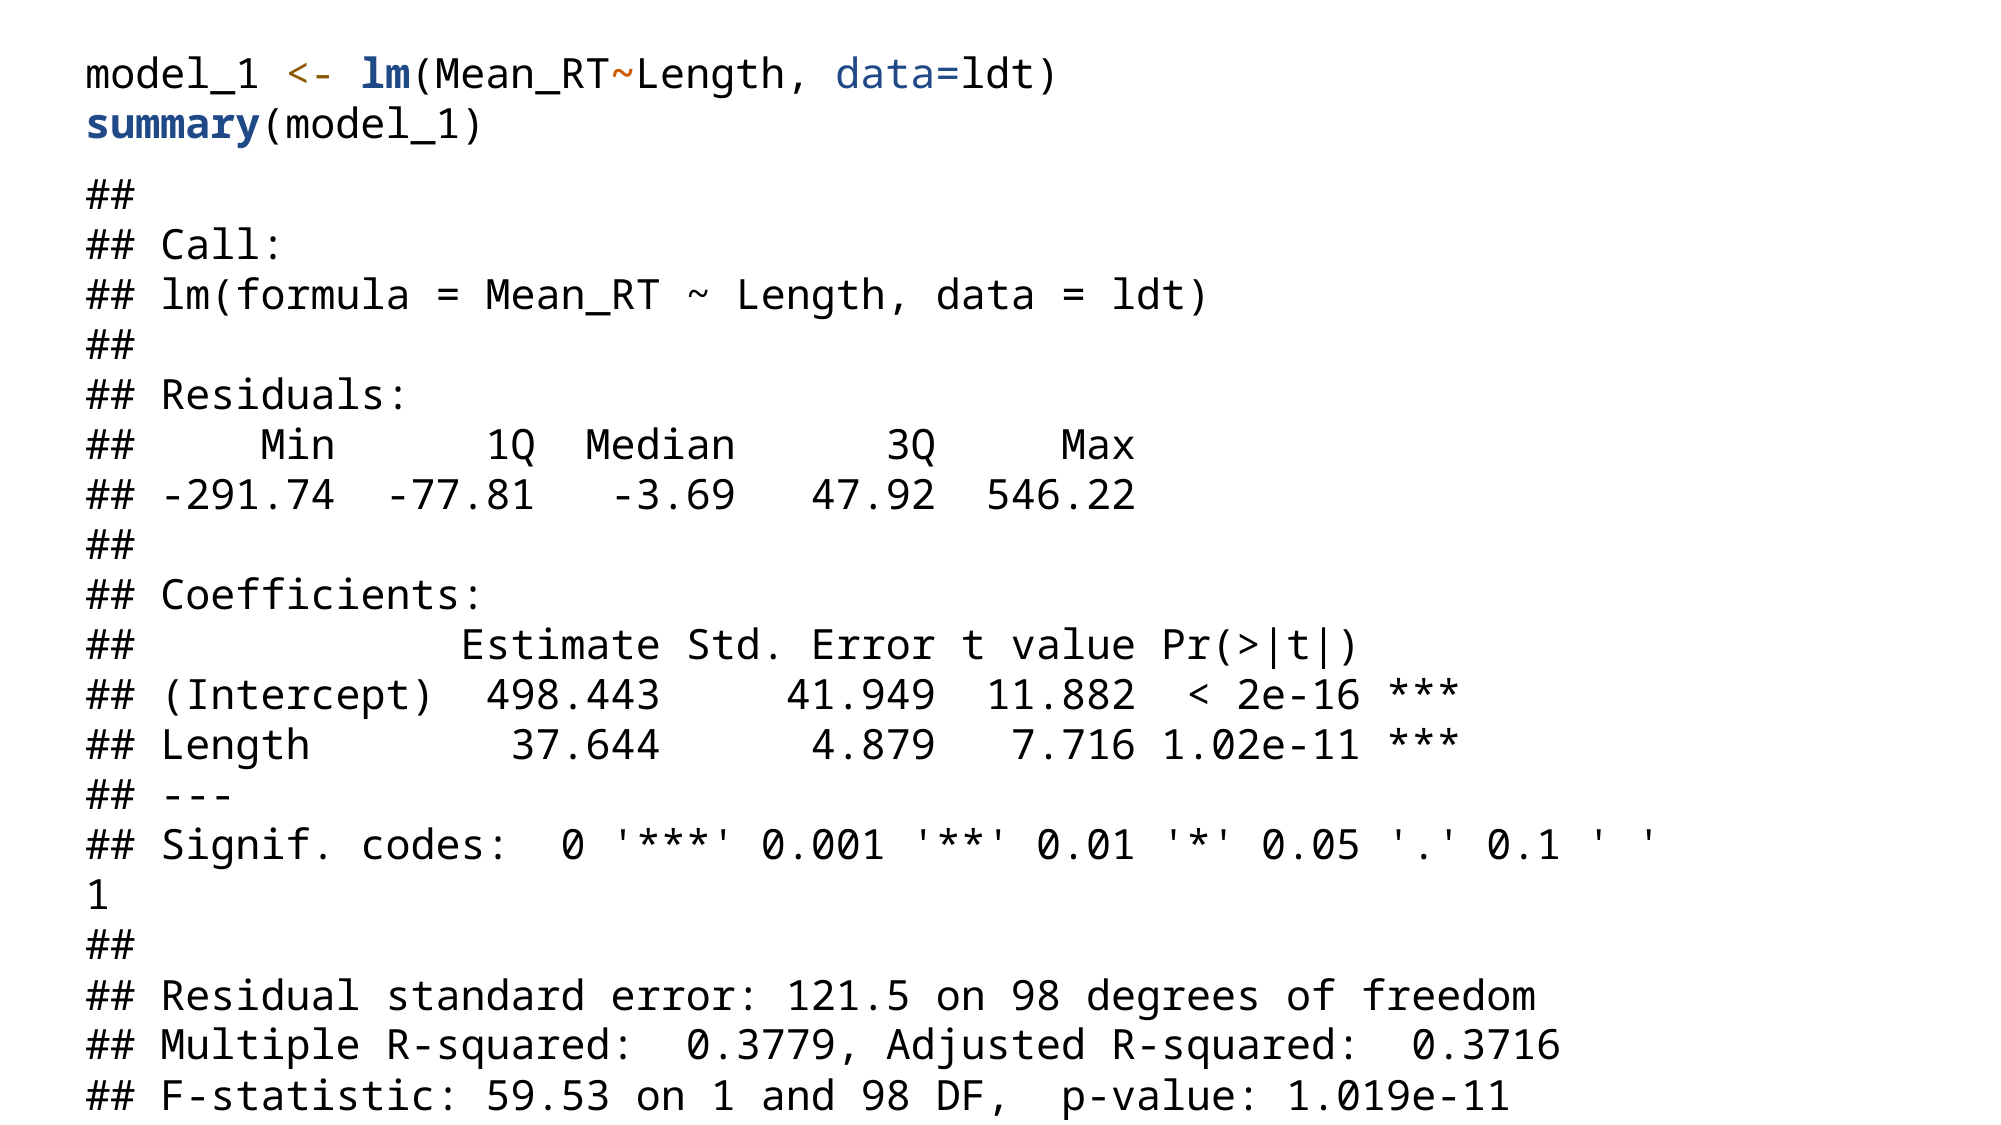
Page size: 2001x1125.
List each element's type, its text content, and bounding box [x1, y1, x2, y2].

text_box model_1 <- lm(Mean_RT~Length, data=ldt) summary(model_1) ## ## Call: ## lm(formula = Mean_RT ~ Length, data = ldt) ## ## Residuals: ## Min 1Q Median 3Q Max ## -291.74 -77.81 -3.69 47.92 546.22 ## ## Coefficients: ## Estimate Std. Error t value Pr(>|t|) ## (Intercept) 498.443 41.949 11.882 < 2e-16 *** ## Length 37.644 4.879 7.716 1.02e-11 *** ## --- ## Signif. codes: 0 '***' 0.001 '**' 0.01 '*' 0.05 '.' 0.1 ' ' 1 ## ## Residual standard error: 121.5 on 98 degrees of freedom ## Multiple R-squared: 0.3779, Adjusted R-squared: 0.3716 ## F-statistic: 59.53 on 1 and 98 DF, p-value: 1.019e-11 [70, 39, 1685, 1086]
